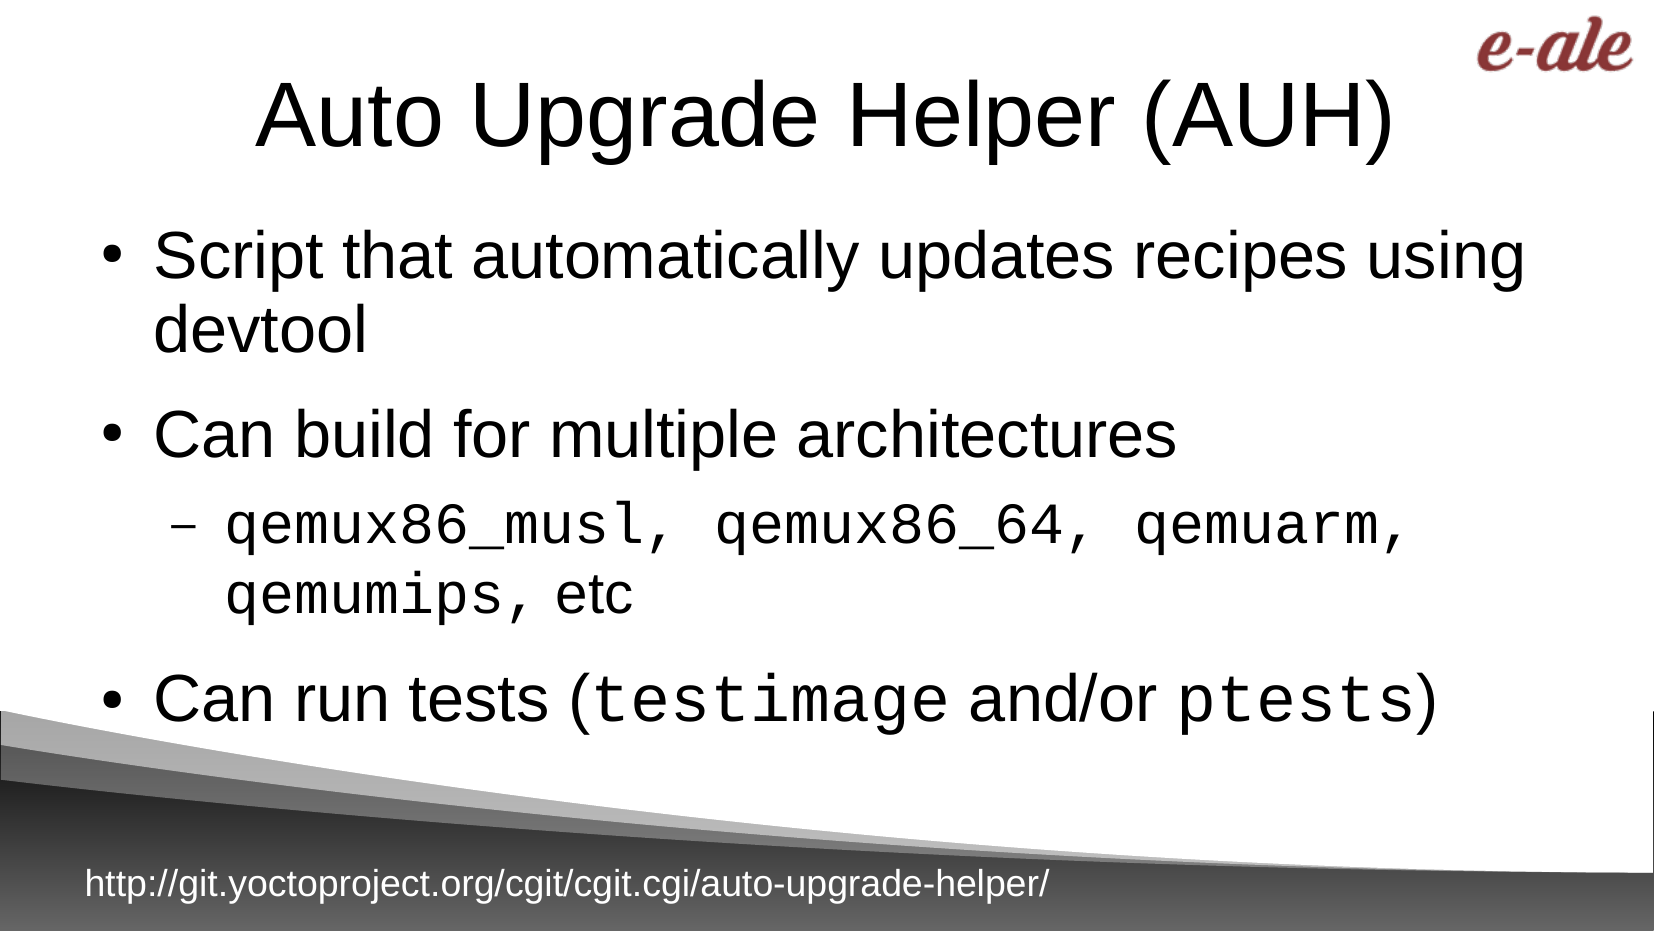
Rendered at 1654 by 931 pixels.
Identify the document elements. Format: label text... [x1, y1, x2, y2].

picture [1475, 15, 1636, 74]
list Script that automatically updates recipes using devtool Can build for multiple architectures qemux86_musl, qemux86_64, qemuarm, qemumips, etc Can run tests (testimage and/or ptests) [82, 217, 1571, 757]
text_box http://git.yoctoproject.org/cgit/cgit.cgi/auto-upgrade-helper/ [69, 855, 1066, 912]
title Auto Upgrade Helper (AUH) [82, 37, 1571, 193]
